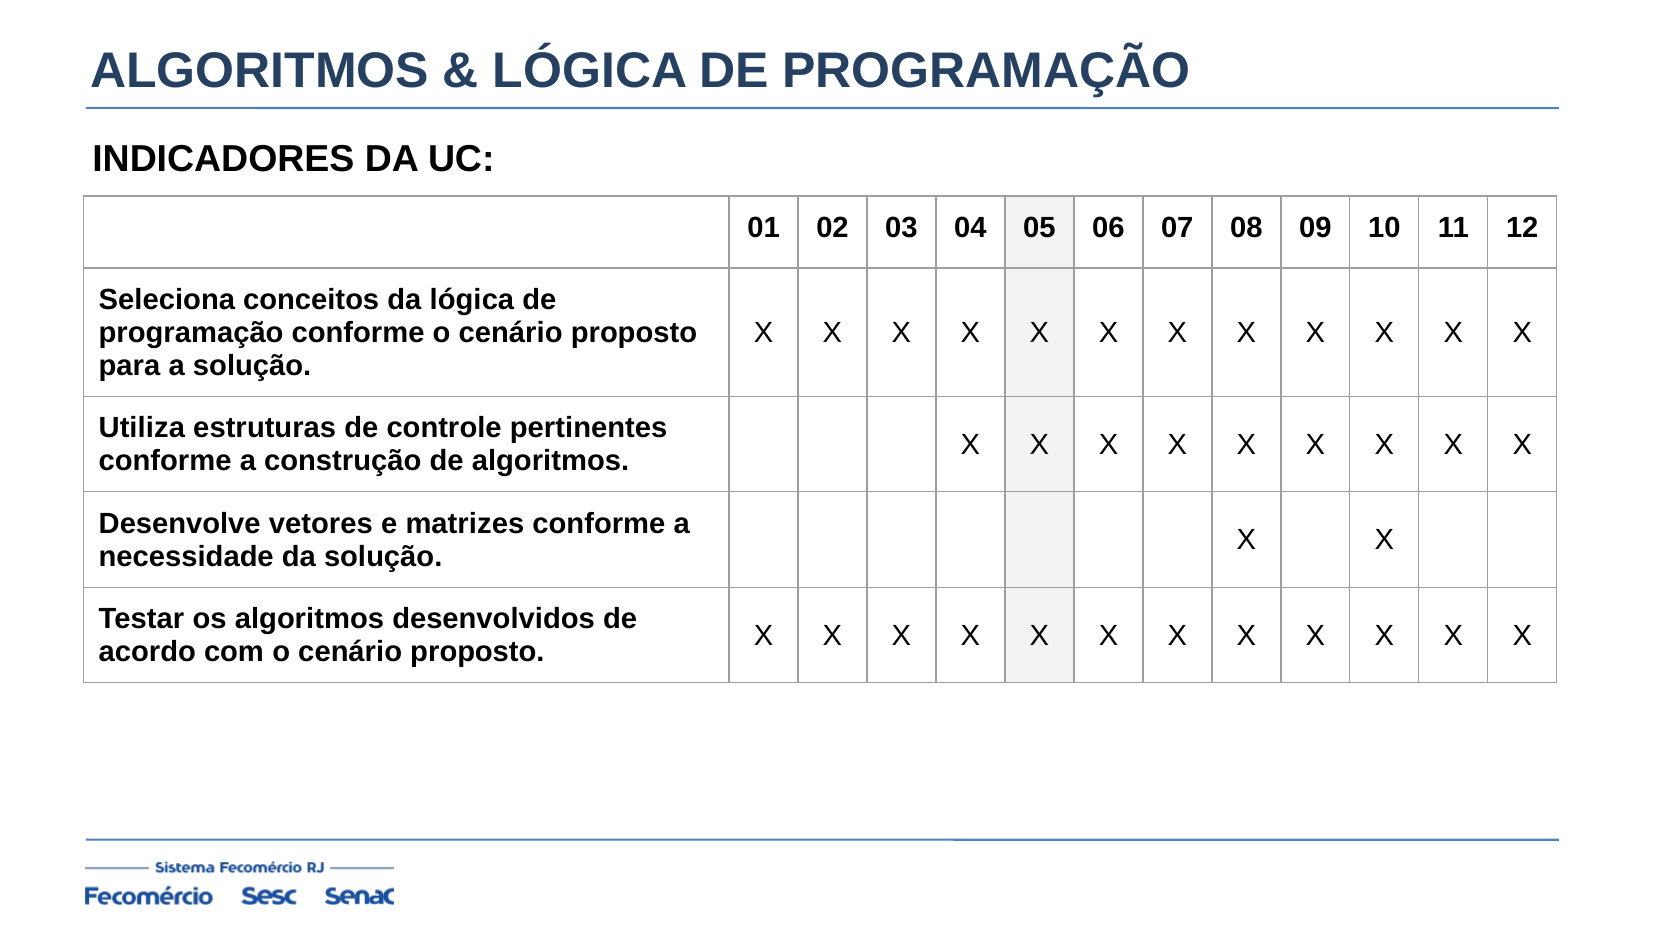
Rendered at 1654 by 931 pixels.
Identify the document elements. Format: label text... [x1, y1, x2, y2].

table_header 02 [799, 197, 866, 267]
table_cell X [799, 269, 866, 396]
table_header 09 [1282, 197, 1349, 267]
table_cell X [1350, 492, 1418, 587]
table_cell [730, 397, 797, 491]
table_cell X [799, 588, 866, 682]
table_cell [868, 492, 935, 587]
table_cell X [1488, 397, 1556, 491]
text_box INDICADORES DA UC: [77, 112, 1564, 836]
table_cell X [1419, 588, 1487, 682]
table_cell X [1075, 397, 1142, 491]
table_cell [1006, 492, 1073, 587]
table_header 06 [1075, 197, 1142, 267]
table_cell X [1488, 269, 1556, 396]
table_cell X [730, 269, 797, 396]
table_cell [1075, 492, 1142, 587]
table_cell X [1144, 588, 1211, 682]
table_cell [1282, 492, 1349, 587]
table_cell X [1006, 269, 1073, 396]
table_cell X [1282, 269, 1349, 396]
table_header 07 [1144, 197, 1211, 267]
table_cell [868, 397, 935, 491]
text_box ALGORITMOS & LÓGICA DE PROGRAMAÇÃO [90, 32, 1564, 104]
table_header 03 [868, 197, 935, 267]
table_header 01 [730, 197, 797, 267]
table_header 04 [937, 197, 1004, 267]
table_header 12 [1488, 197, 1556, 267]
table_header 11 [1419, 197, 1487, 267]
table_cell X [730, 588, 797, 682]
table_cell X [1006, 397, 1073, 491]
picture [62, 845, 416, 921]
table_header 08 [1213, 197, 1280, 267]
table_cell X [1350, 269, 1418, 396]
table_cell X [868, 269, 935, 396]
table_cell X [1419, 397, 1487, 491]
table_cell X [1488, 588, 1556, 682]
table_cell X [868, 588, 935, 682]
table_cell X [1419, 269, 1487, 396]
table_cell X [1213, 588, 1280, 682]
table_cell X [1213, 397, 1280, 491]
table_cell X [937, 269, 1004, 396]
table_cell [1144, 492, 1211, 587]
table_cell [799, 397, 866, 491]
table_cell [730, 492, 797, 587]
table_cell Utiliza estruturas de controle pertinentes conforme a construção de algoritmos. [84, 397, 728, 491]
table_cell X [1006, 588, 1073, 682]
table_cell Desenvolve vetores e matrizes conforme a necessidade da solução. [84, 492, 728, 587]
table_cell X [1350, 588, 1418, 682]
table_header [84, 197, 728, 267]
table_cell [1419, 492, 1487, 587]
table_cell X [1213, 492, 1280, 587]
table_cell Testar os algoritmos desenvolvidos de acordo com o cenário proposto. [84, 588, 728, 682]
table_header 10 [1350, 197, 1418, 267]
table_cell X [937, 397, 1004, 491]
table_cell X [1144, 269, 1211, 396]
table_cell X [1075, 269, 1142, 396]
table_cell X [1350, 397, 1418, 491]
table_cell [937, 492, 1004, 587]
table_cell X [1282, 397, 1349, 491]
table_cell X [937, 588, 1004, 682]
table_cell X [1075, 588, 1142, 682]
table_cell [799, 492, 866, 587]
table_cell Seleciona conceitos da lógica de programação conforme o cenário proposto para a solução. [84, 269, 728, 396]
table_header 05 [1006, 197, 1073, 267]
table_cell X [1282, 588, 1349, 682]
table_cell X [1213, 269, 1280, 396]
table_cell [1488, 492, 1556, 587]
table_cell X [1144, 397, 1211, 491]
